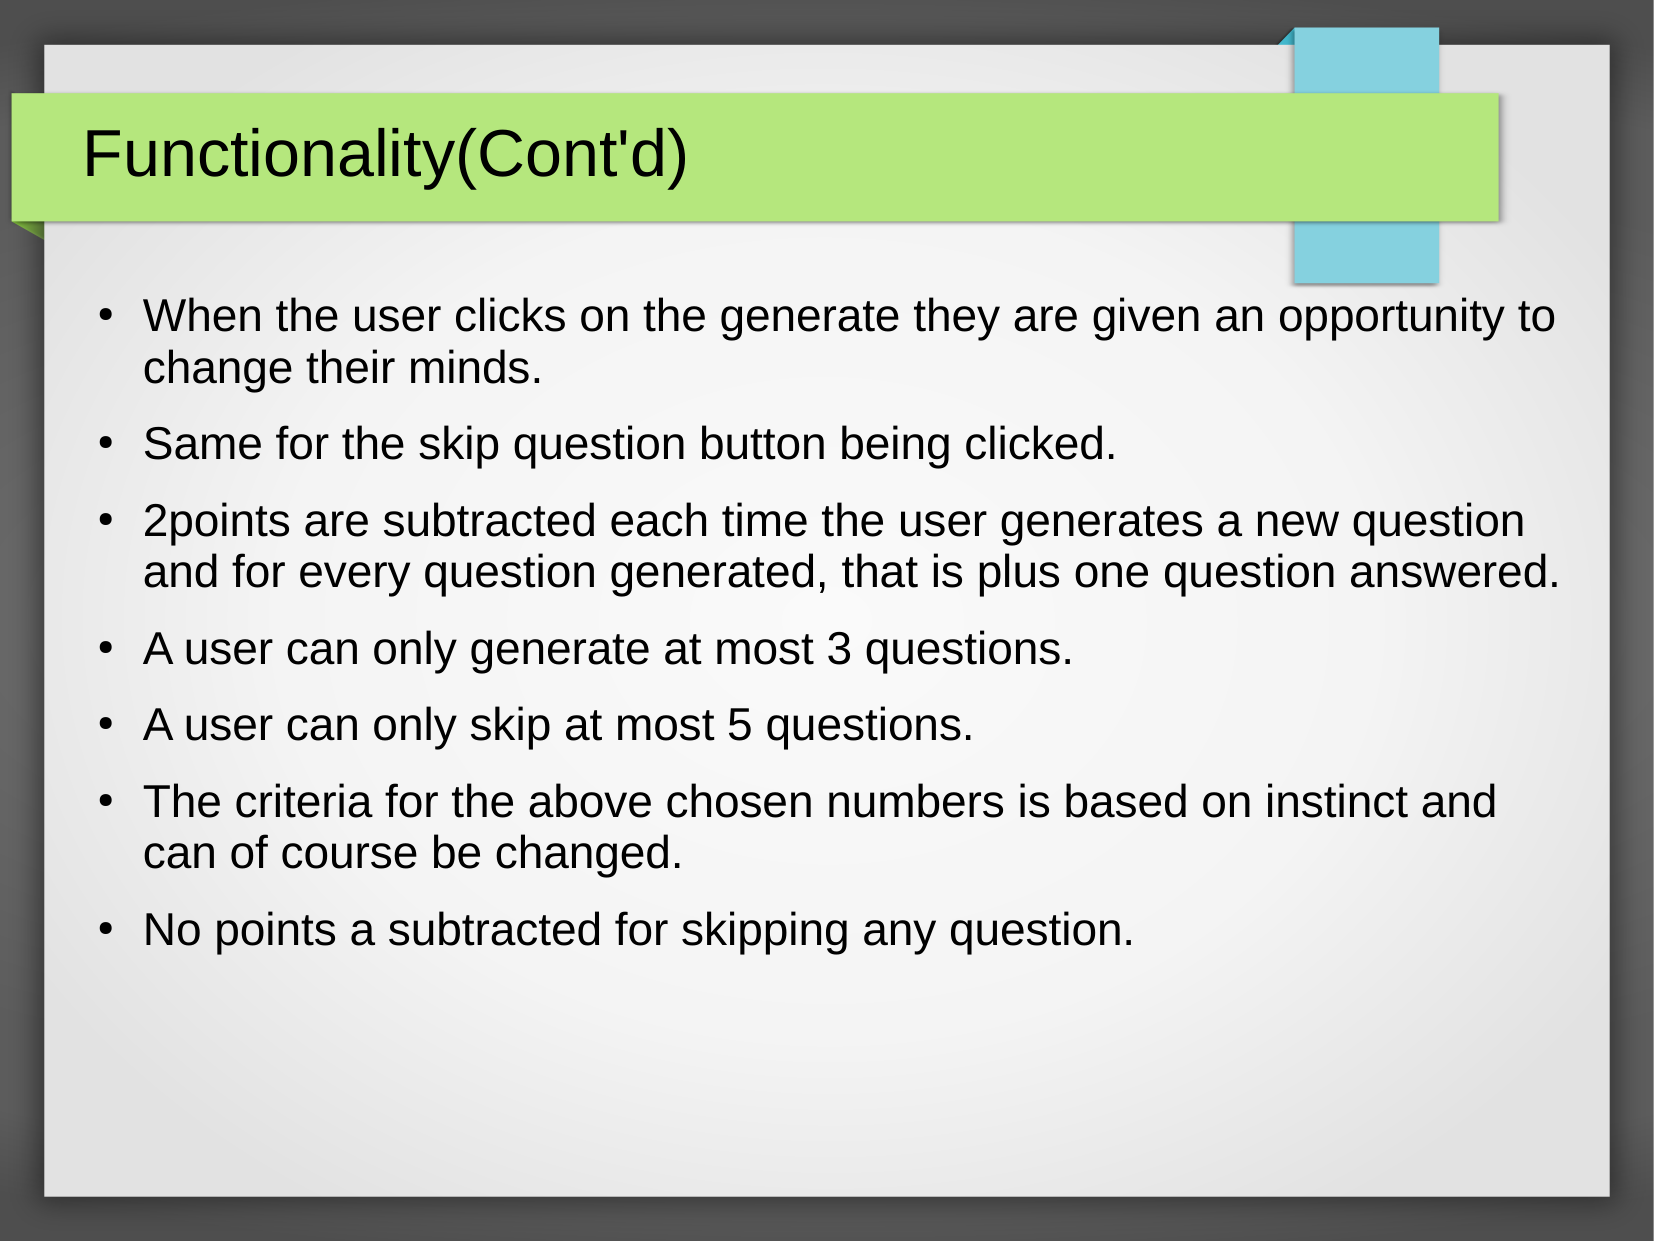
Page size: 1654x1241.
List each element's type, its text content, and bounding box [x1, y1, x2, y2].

list When the user clicks on the generate they are given an opportunity to change their minds. Same for the skip question button being clicked. 2points are subtracted each time the user generates a new question and for every question generated, that is plus one question answered. A user can only generate at most 3 questions. A user can only skip at most 5 questions. The criteria for the above chosen numbers is based on instinct and can of course be changed. No points a subtracted for skipping any question. [82, 290, 1571, 1010]
title Functionality(Cont'd) [82, 94, 1264, 213]
picture [0, 0, 1654, 1241]
